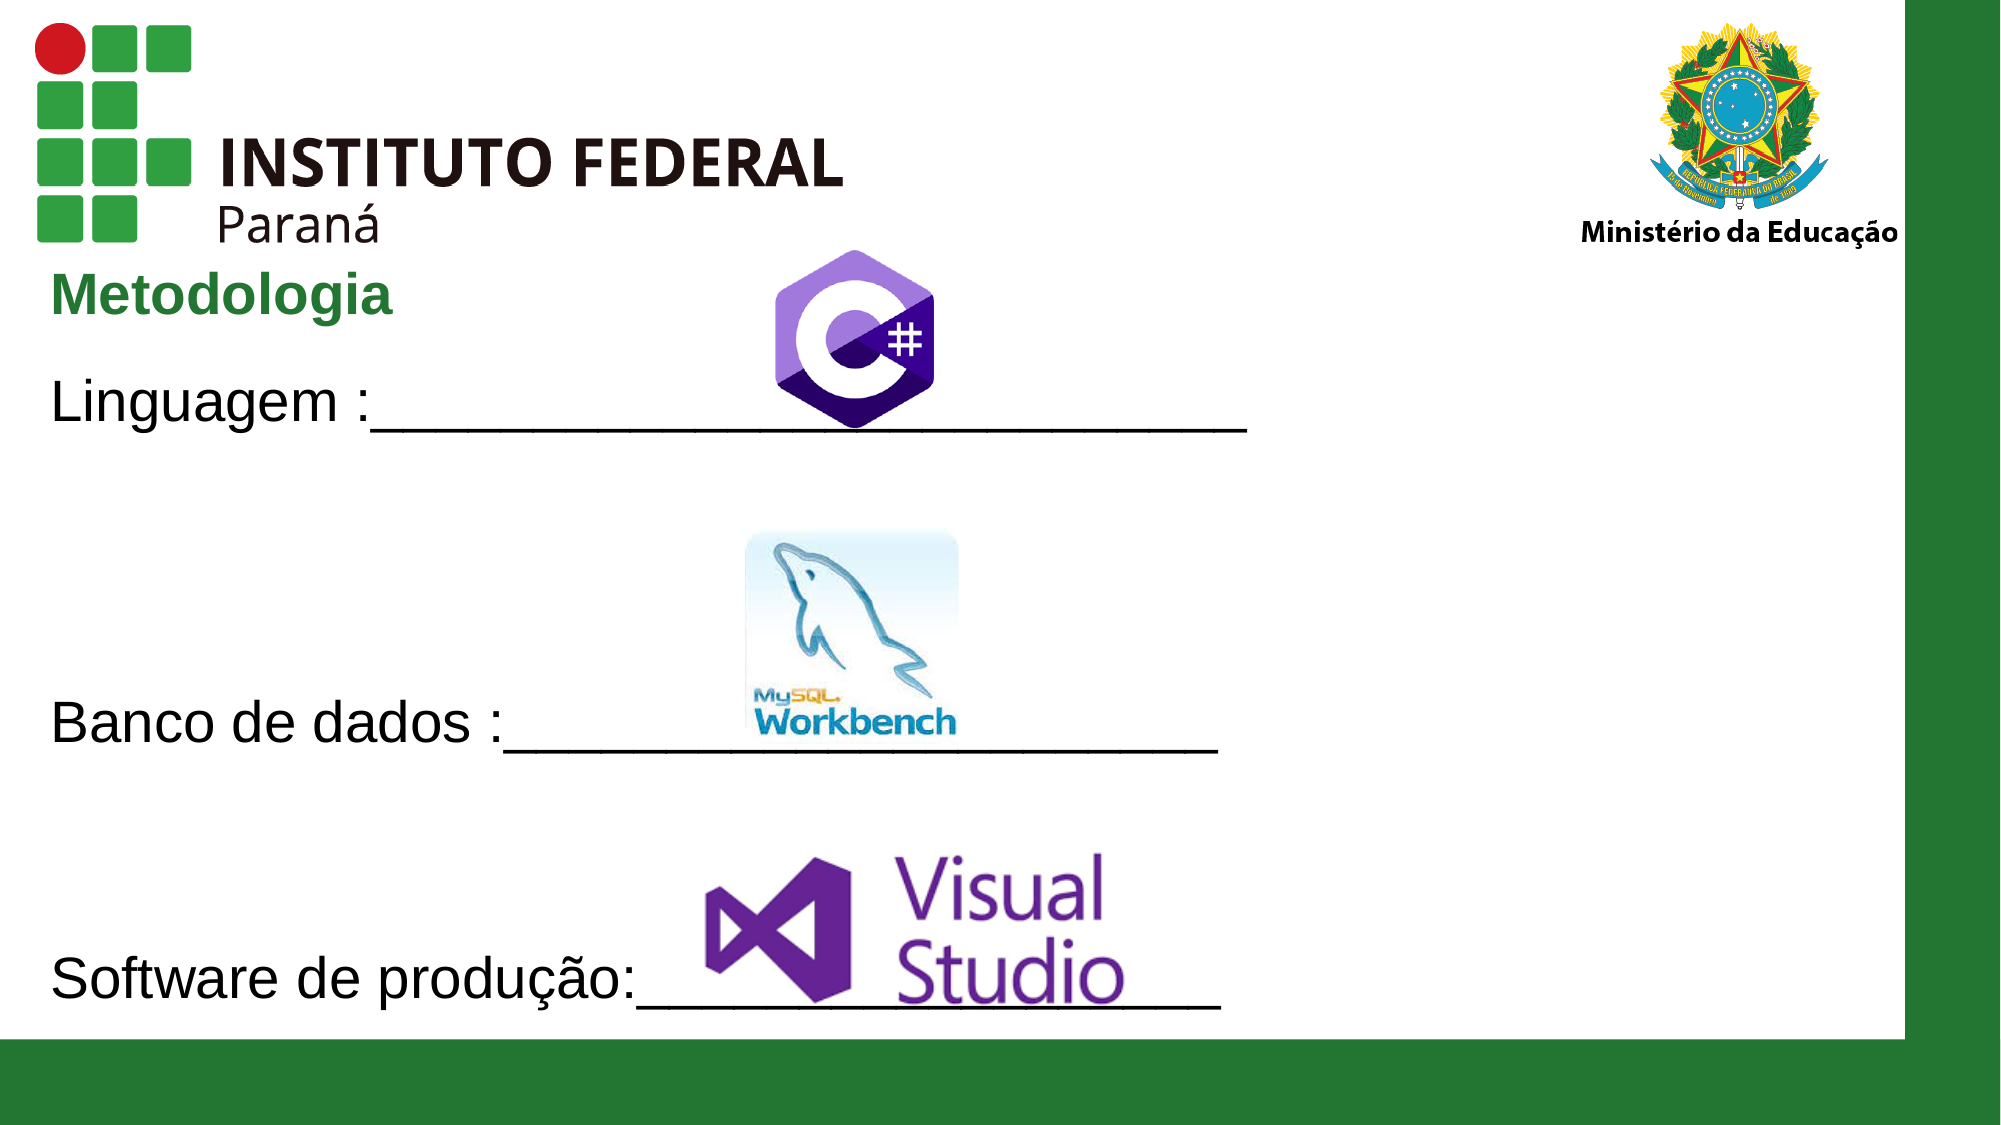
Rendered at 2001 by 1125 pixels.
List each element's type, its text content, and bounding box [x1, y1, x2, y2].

picture [35, 23, 1898, 428]
text_box Metodologia Linguagem :___________________________ Banco de dados :______________________ Software de produção:__________________ [35, 254, 1898, 1040]
text_box [0, 0, 2001, 1125]
